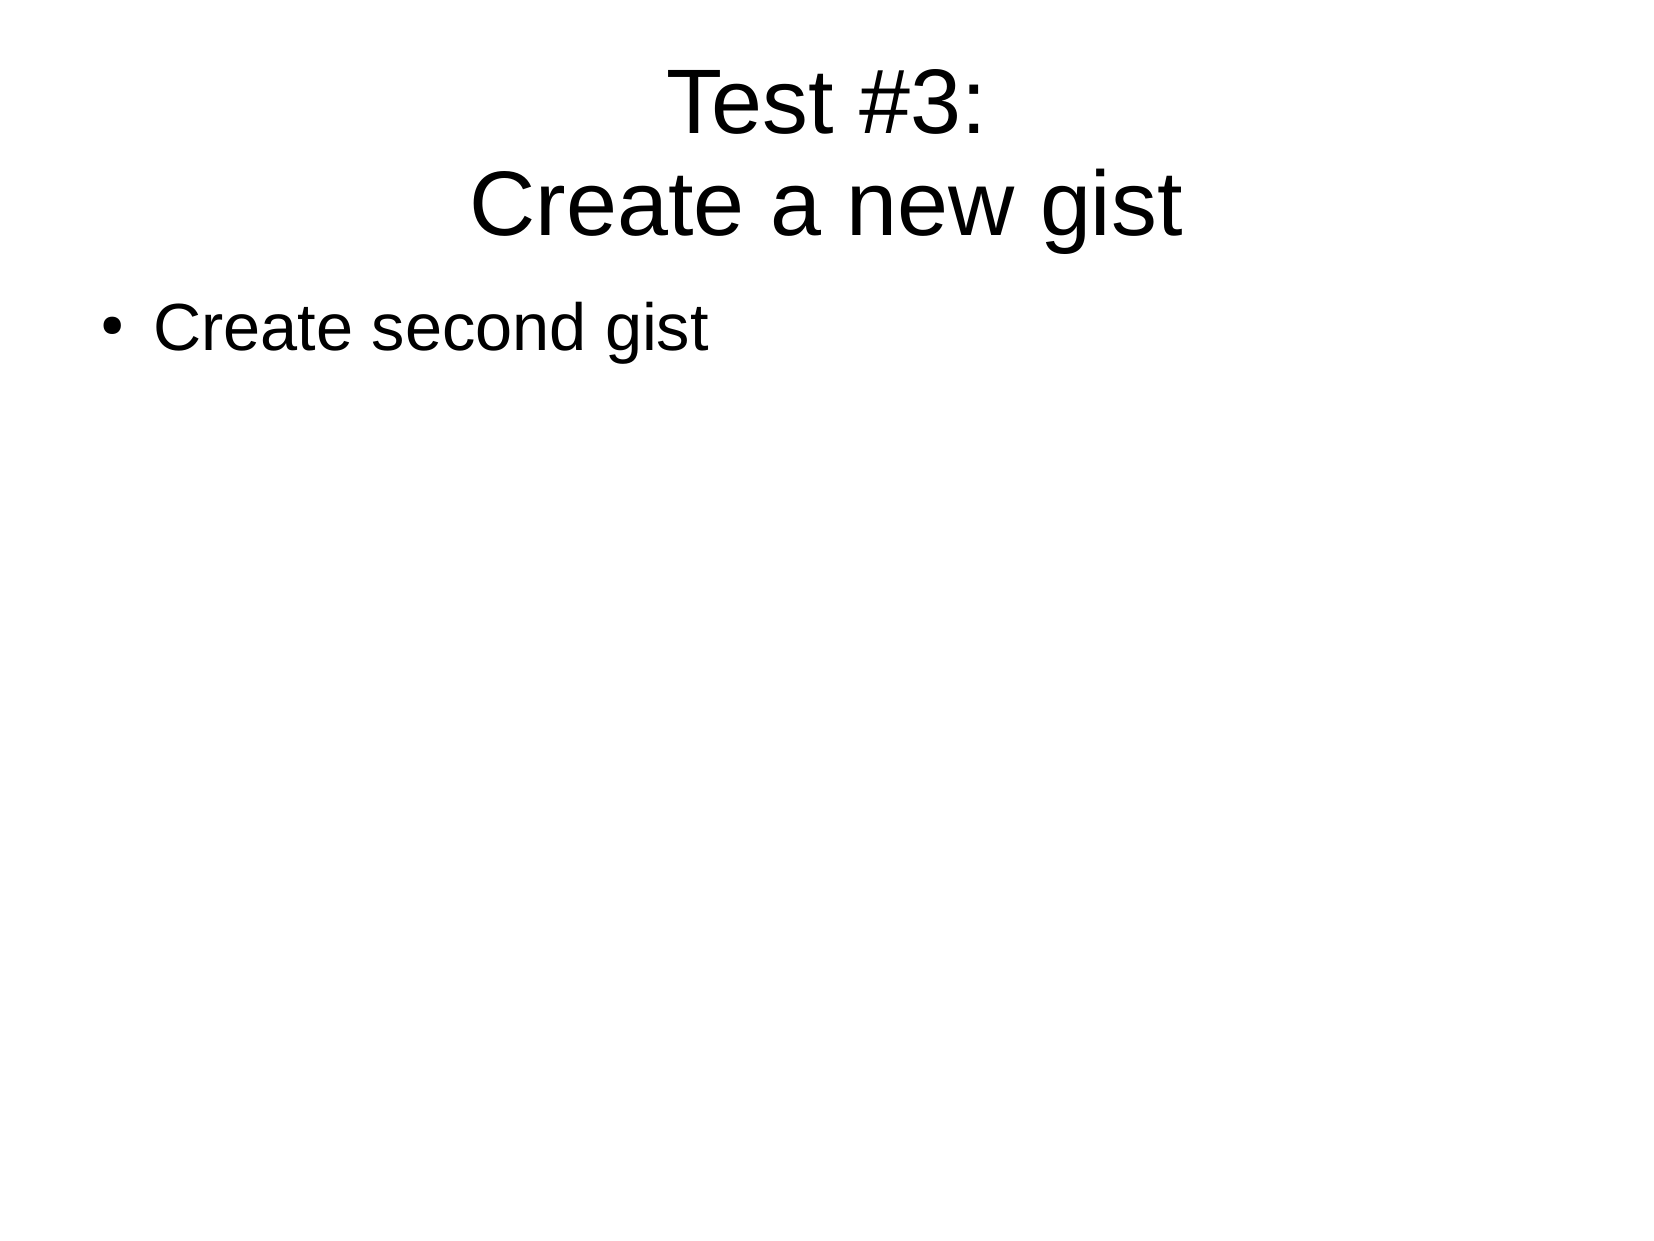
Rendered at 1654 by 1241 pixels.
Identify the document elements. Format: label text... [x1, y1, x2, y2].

list Create second gist [82, 290, 1571, 1010]
title Test #3: Create a new gist [82, 49, 1571, 257]
